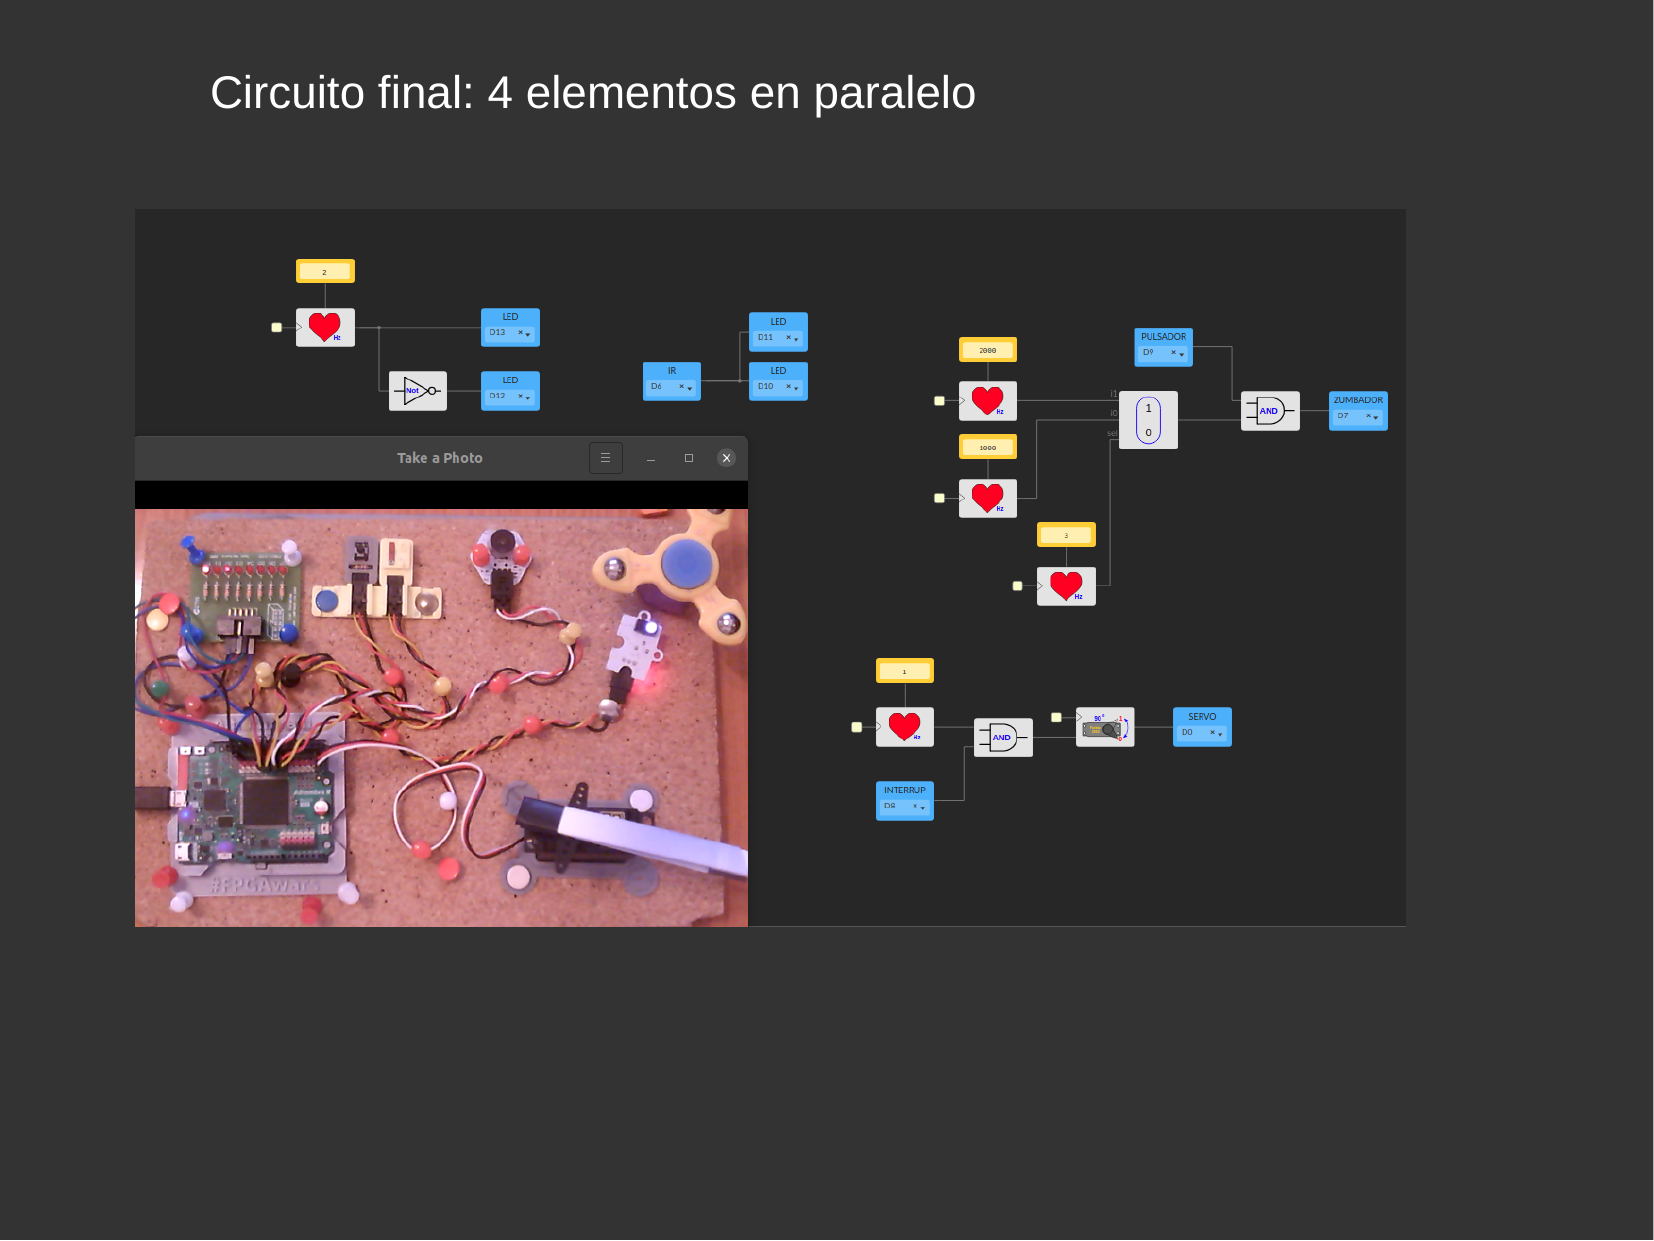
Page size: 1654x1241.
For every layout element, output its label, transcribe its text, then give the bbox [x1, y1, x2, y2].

picture [135, 209, 1406, 928]
text_box Circuito final: 4 elementos en paralelo [195, 59, 1321, 135]
